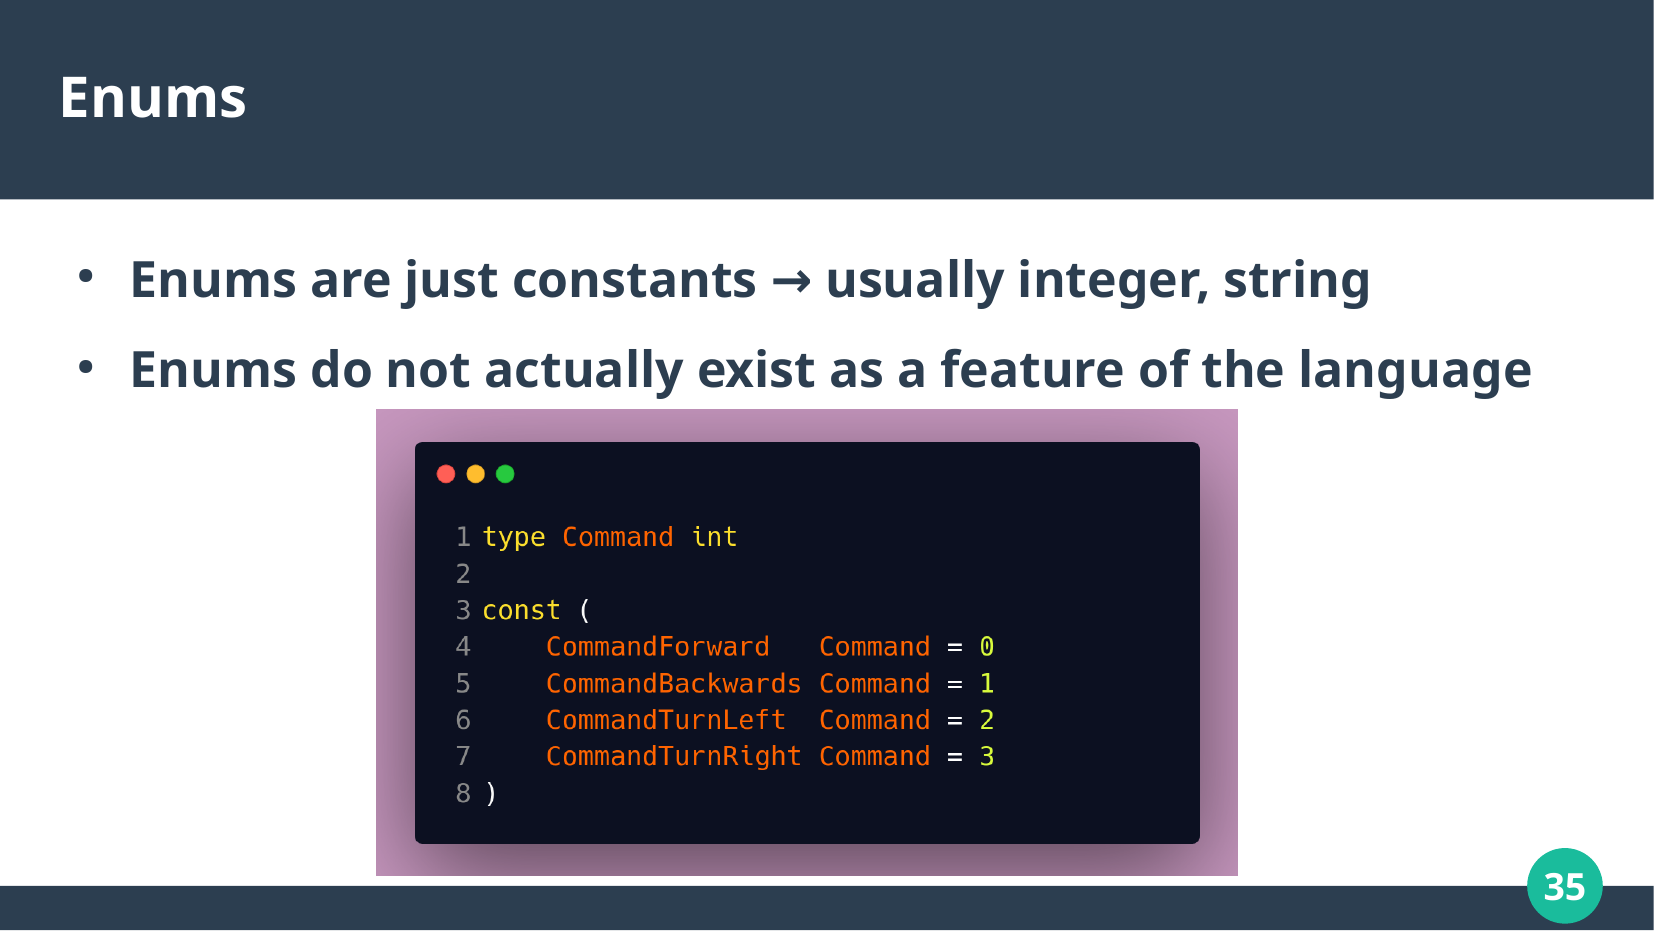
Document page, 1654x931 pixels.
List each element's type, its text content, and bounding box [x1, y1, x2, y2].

title Enums [59, 37, 1595, 155]
picture [376, 409, 1238, 876]
list Enums are just constants → usually integer, string Enums do not actually exist as a feature of the language [59, 243, 1595, 563]
